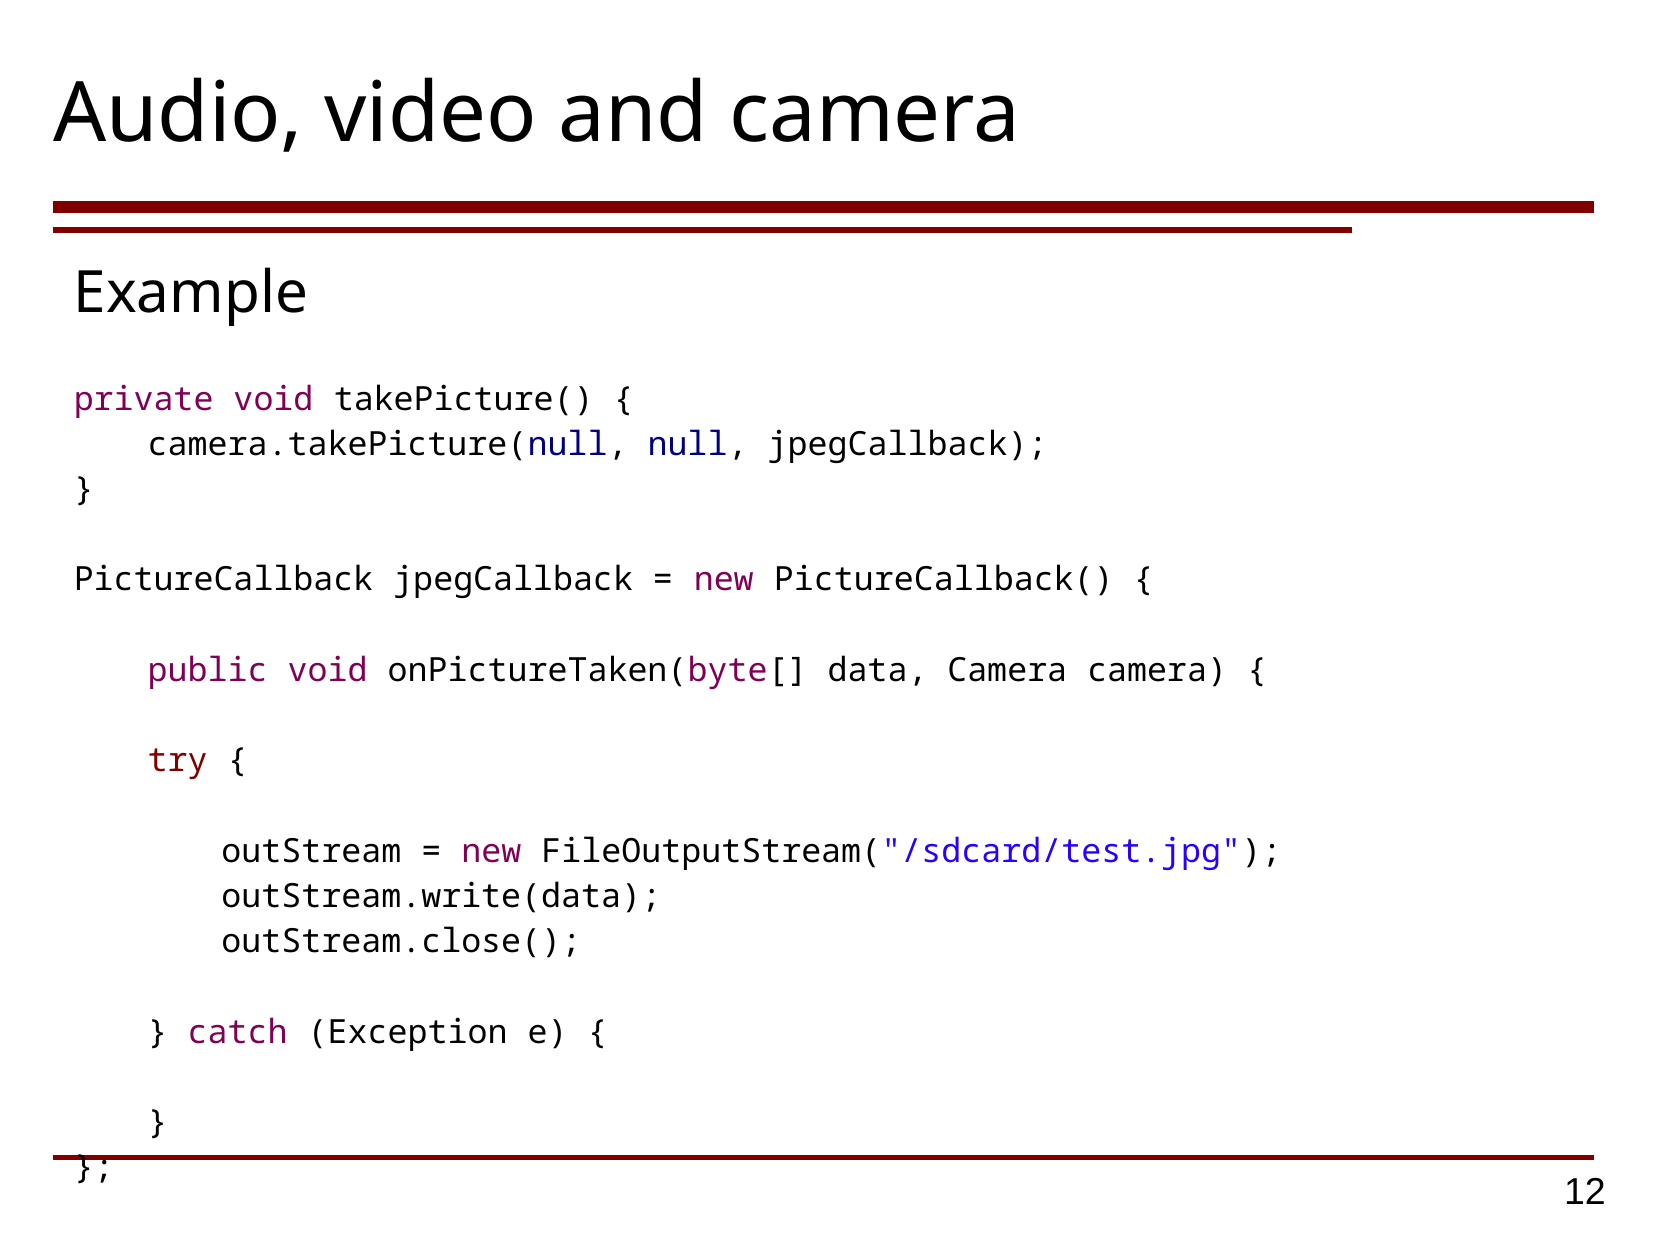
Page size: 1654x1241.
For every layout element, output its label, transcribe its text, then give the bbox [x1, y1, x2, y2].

text_box Example private void takePicture() { camera.takePicture(null, null, jpegCallback); } PictureCallback jpegCallback = new PictureCallback() { public void onPictureTaken(byte[] data, Camera camera) { try { outStream = new FileOutputStream("/sdcard/test.jpg"); outStream.write(data); outStream.close(); } catch (Exception e) { } }; [59, 242, 1296, 1125]
subtitle Audio, video and camera [53, 48, 1542, 172]
text_box <número> [35, 1163, 1654, 1221]
